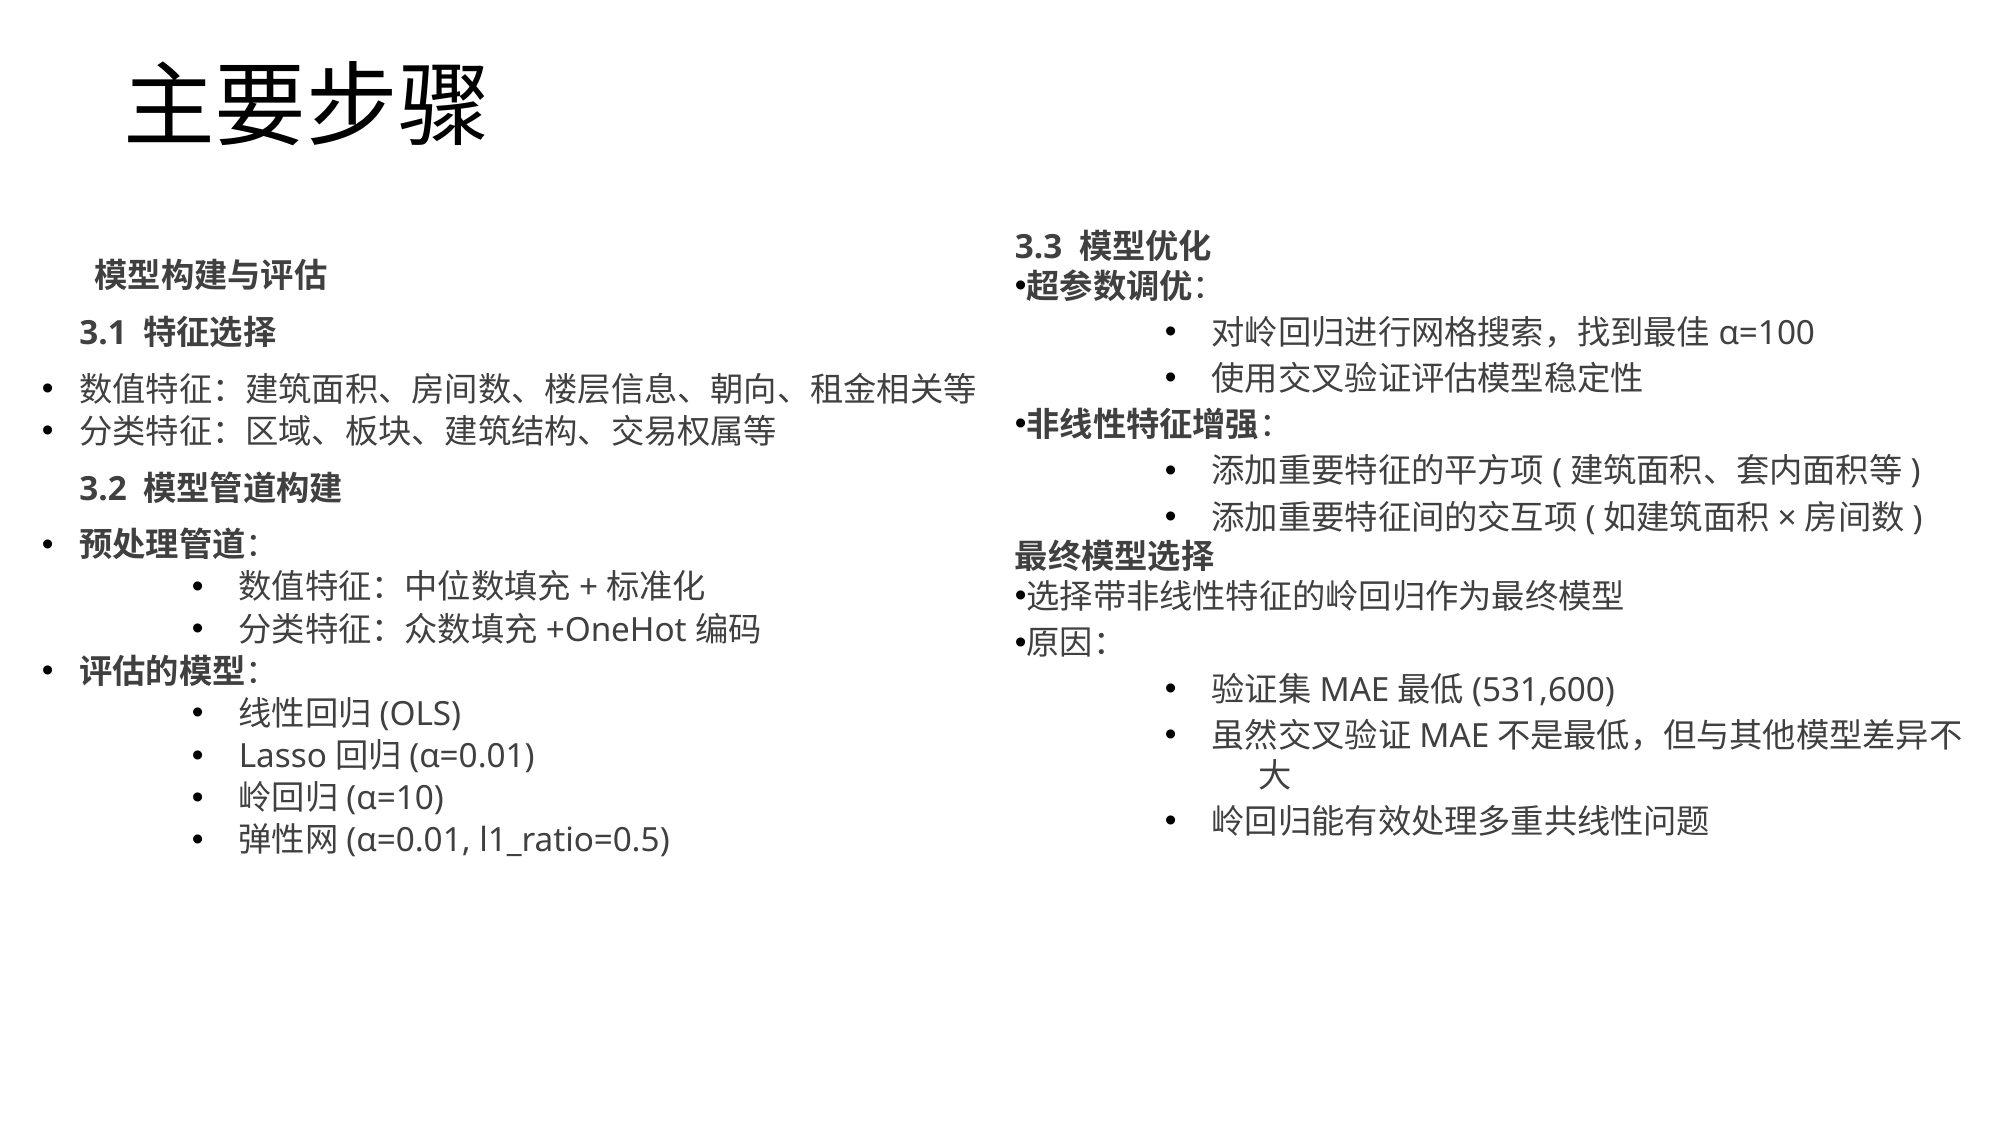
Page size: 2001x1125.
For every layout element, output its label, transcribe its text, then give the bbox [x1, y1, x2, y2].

text_box 3.3 模型优化 超参数调优： 对岭回归进行网格搜索，找到最佳α=100 使用交叉验证评估模型稳定性 非线性特征增强： 添加重要特征的平方项(建筑面积、套内面积等) 添加重要特征间的交互项(如建筑面积×房间数) 最终模型选择 选择带非线性特征的岭回归作为最终模型 原因： 验证集MAE最低(531,600) 虽然交叉验证MAE不是最低，但与其他模型差异不大 岭回归能有效处理多重共线性问题 [999, 217, 2000, 926]
list 模型构建与评估 3.1 特征选择 数值特征：建筑面积、房间数、楼层信息、朝向、租金相关等 分类特征：区域、板块、建筑结构、交易权属等 3.2 模型管道构建 预处理管道： 数值特征：中位数填充+标准化 分类特征：众数填充+OneHot编码 评估的模型： 线性回归(OLS) Lasso回归(α=0.01) 岭回归(α=10) 弹性网(α=0.01, l1_ratio=0.5) [26, 245, 999, 915]
title 主要步骤 [108, 0, 1834, 218]
